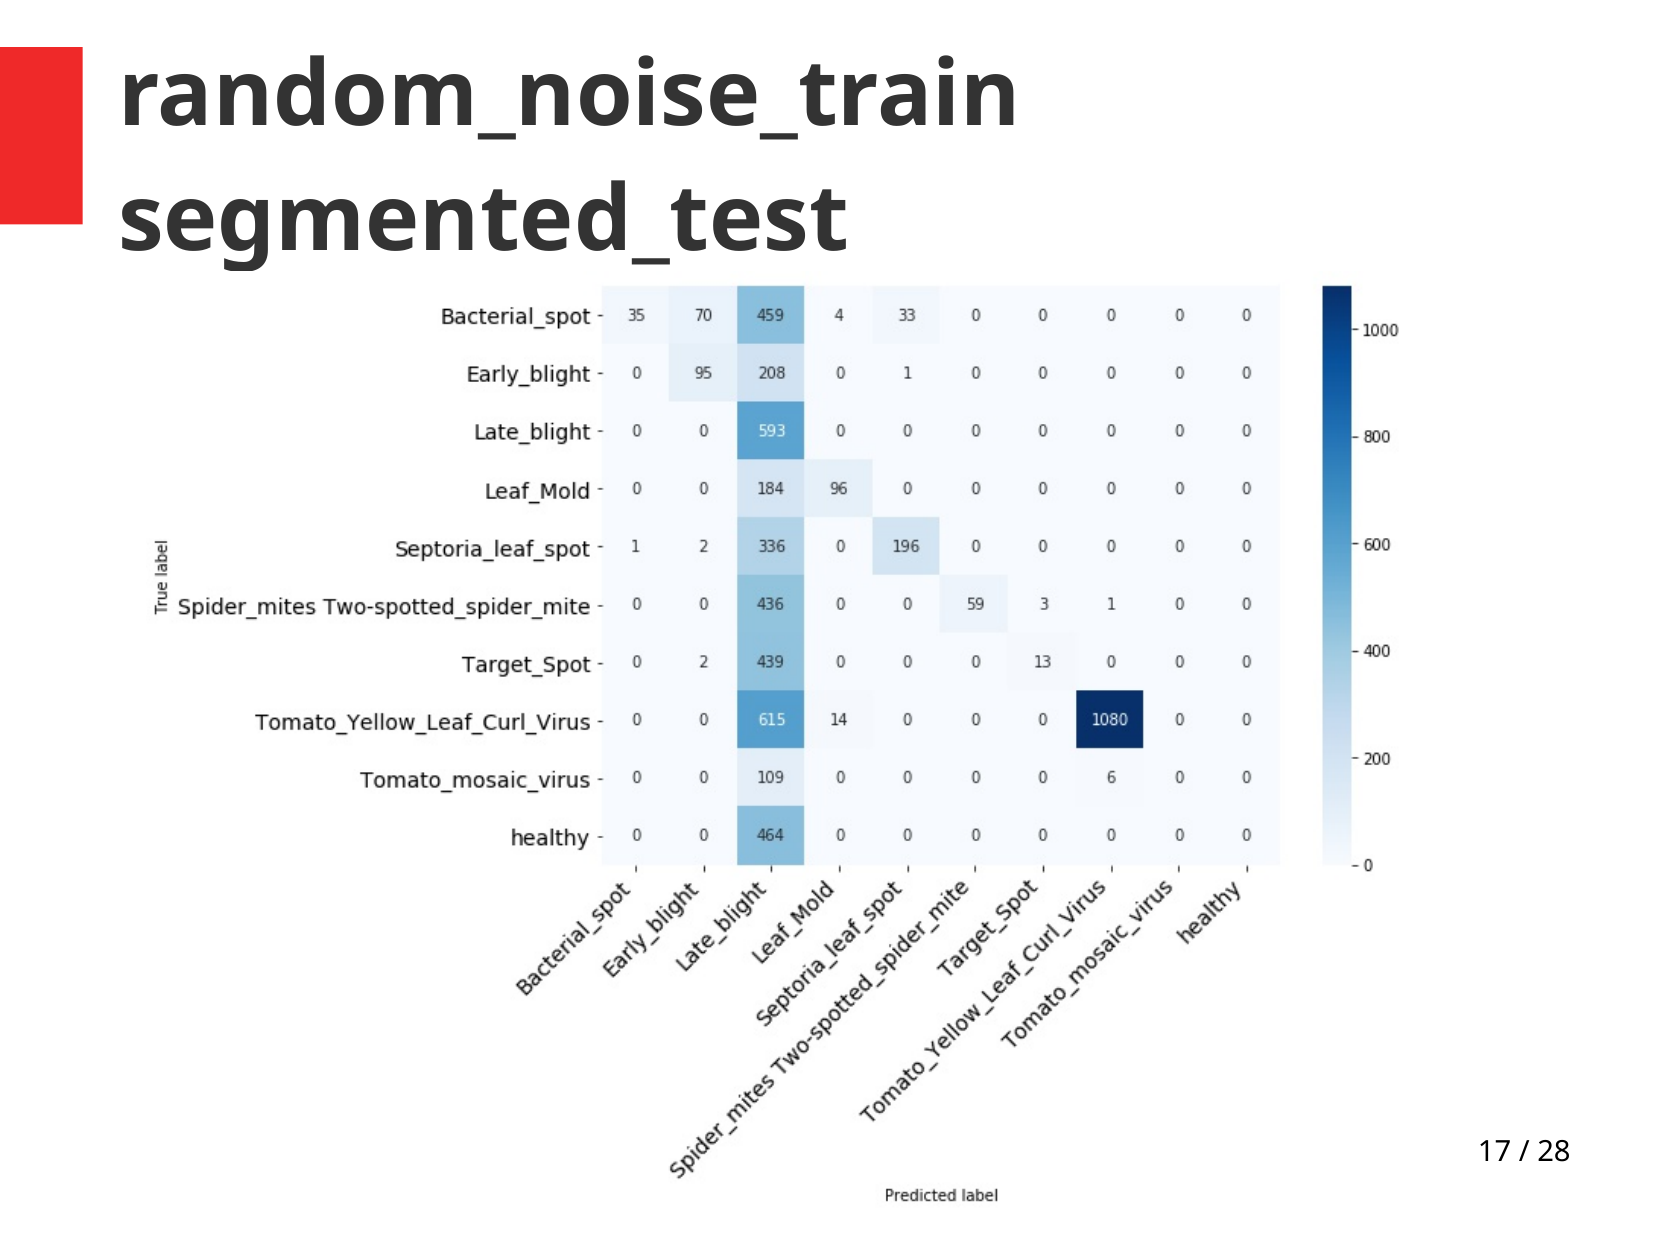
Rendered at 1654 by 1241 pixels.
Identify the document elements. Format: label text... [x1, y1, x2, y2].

picture [146, 271, 1411, 1216]
title random_noise_train segmented_test [118, 45, 1571, 260]
